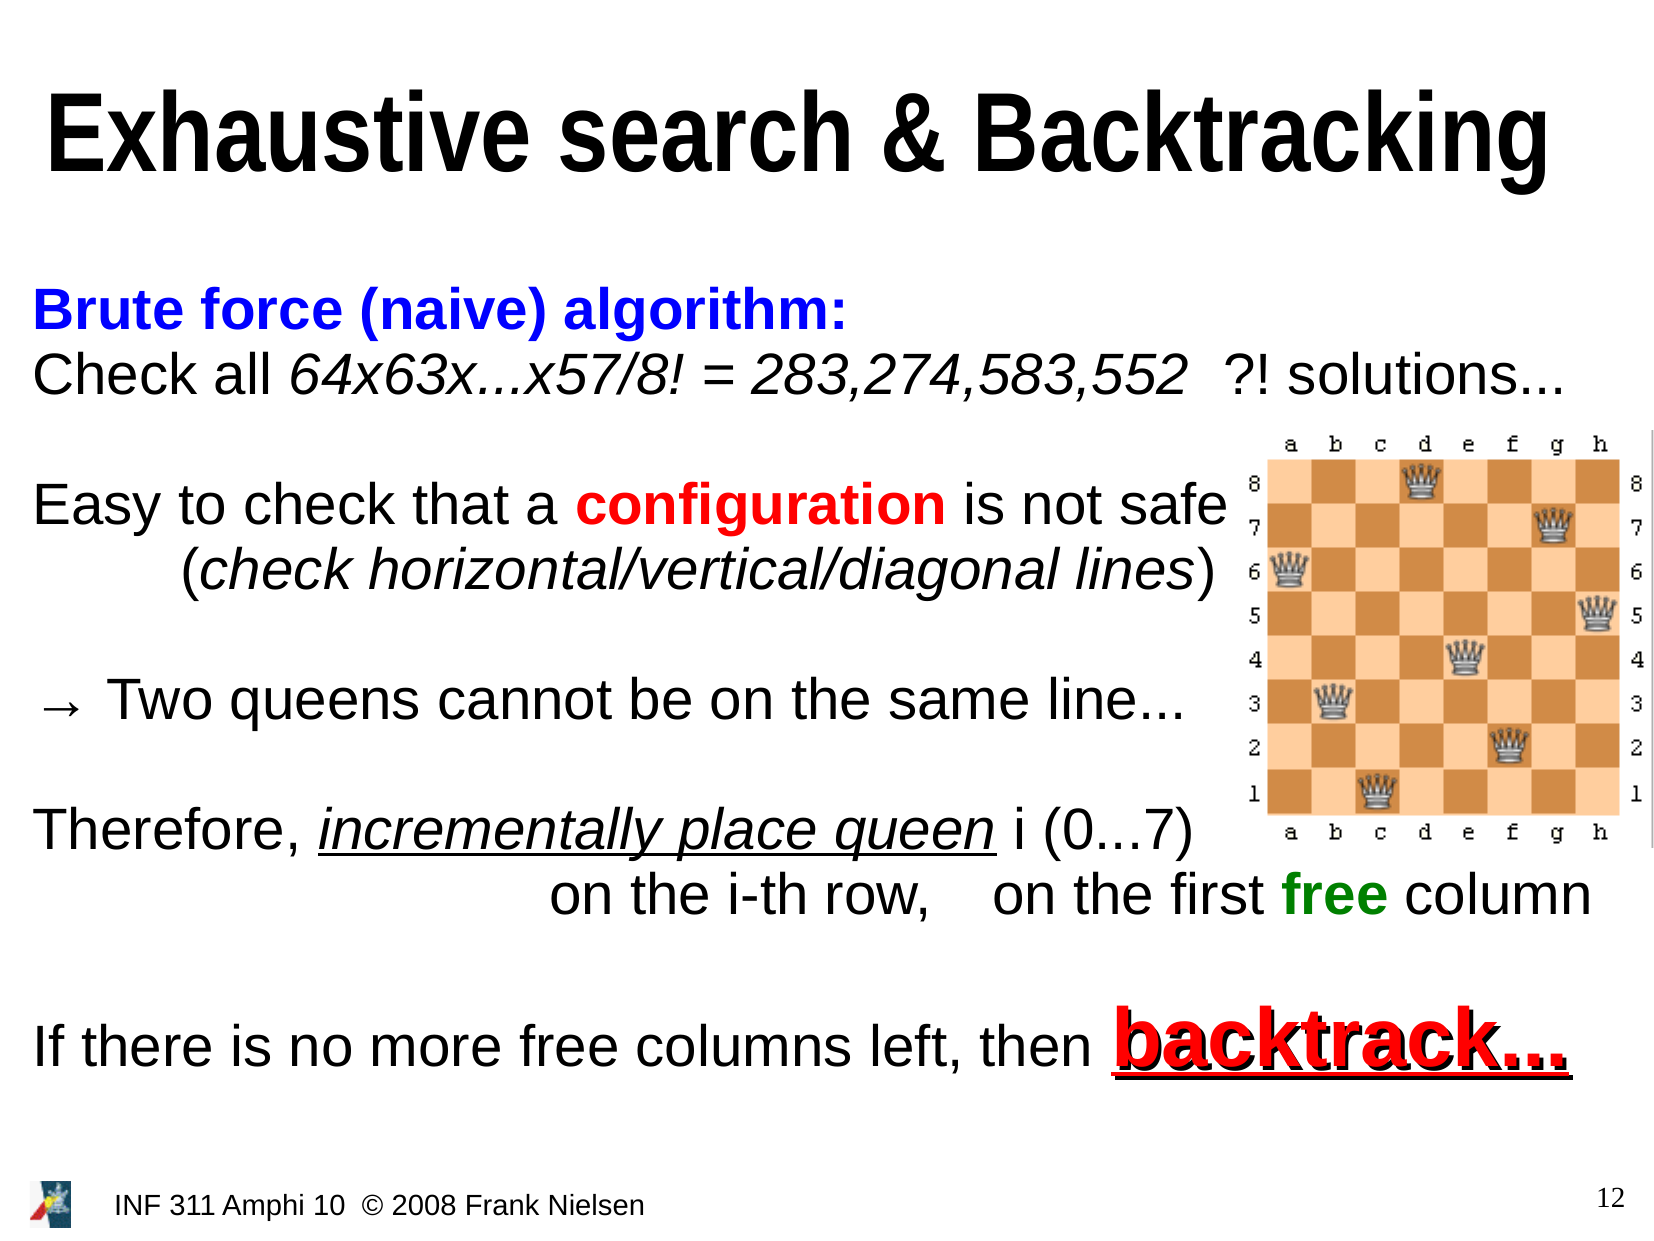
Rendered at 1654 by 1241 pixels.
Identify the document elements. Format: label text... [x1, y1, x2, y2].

text_box Exhaustive search & Backtracking [30, 59, 1567, 203]
picture [1240, 430, 1654, 848]
picture [29, 1181, 71, 1228]
text_box Brute force (naive) algorithm: Check all 64x63x...x57/8! = 283,274,583,552 ?! solutions... Easy to check that a configuration is not safe (check horizontal/vertical/diagonal lines) → Two queens cannot be on the same line... Therefore, incrementally place queen i (0...7) on the i-th row, on the first free column If there is no more free columns left, then backtrack... [17, 268, 1609, 1095]
